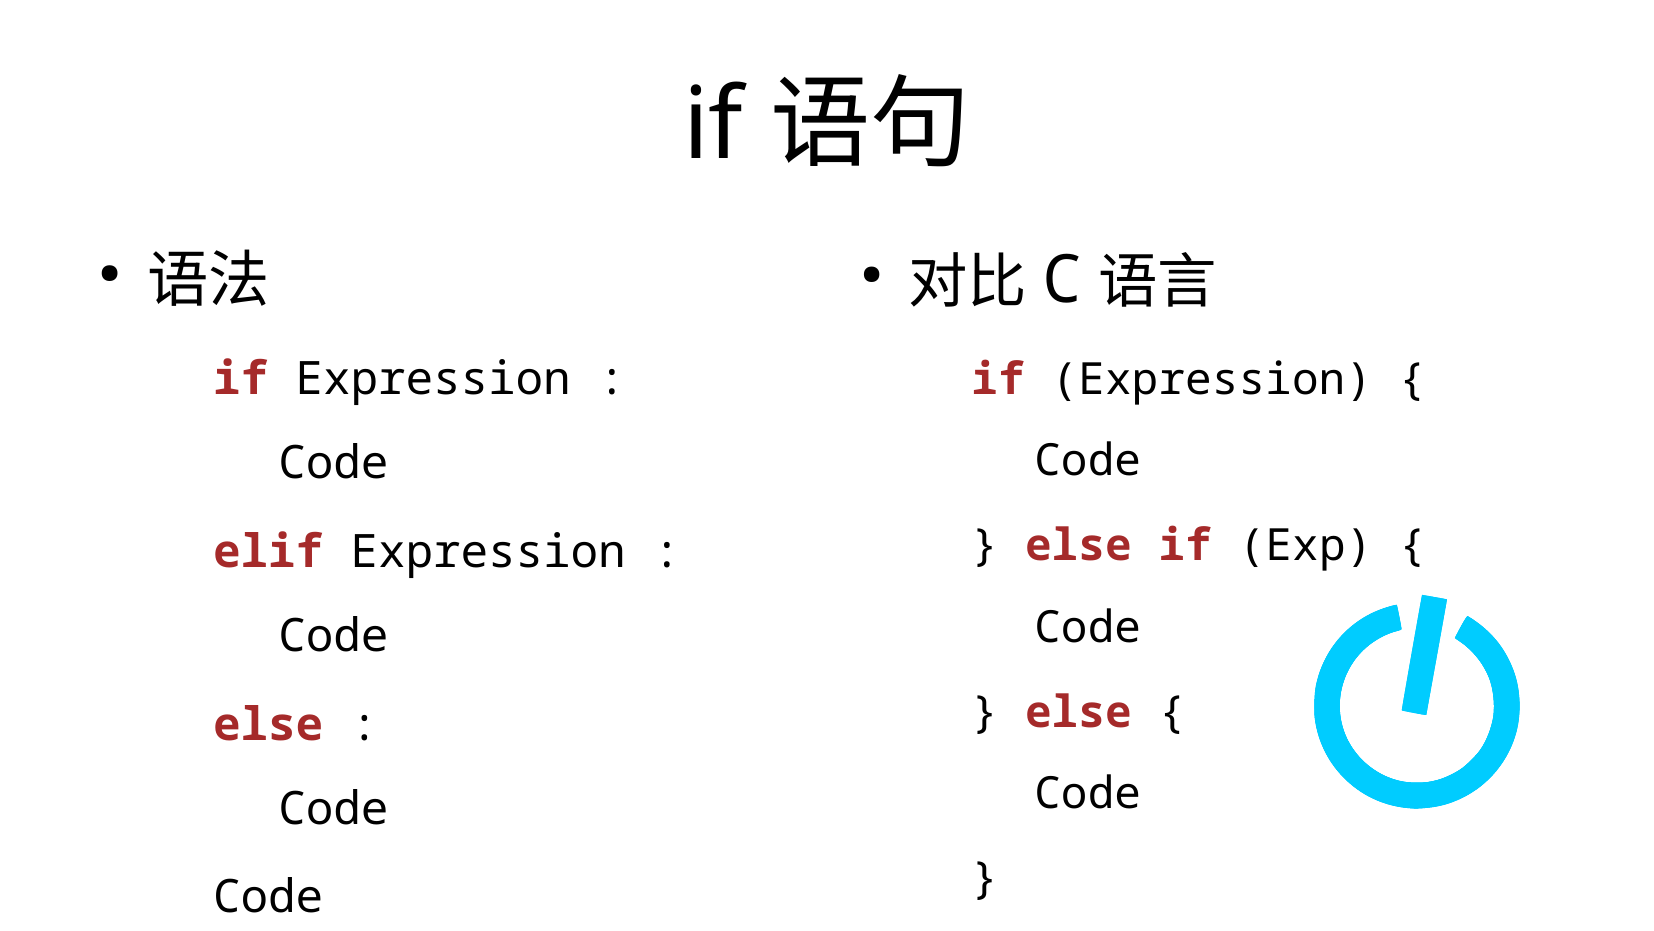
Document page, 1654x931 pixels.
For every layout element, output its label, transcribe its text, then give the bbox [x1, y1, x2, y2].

title if语句 [82, 37, 1571, 193]
list 语法 if Expression : Code elif Expression : Code else : Code Code [82, 217, 809, 931]
list 对比C语言 if (Expression) { Code } else if (Exp) { Code } else { Code } [845, 217, 1572, 910]
